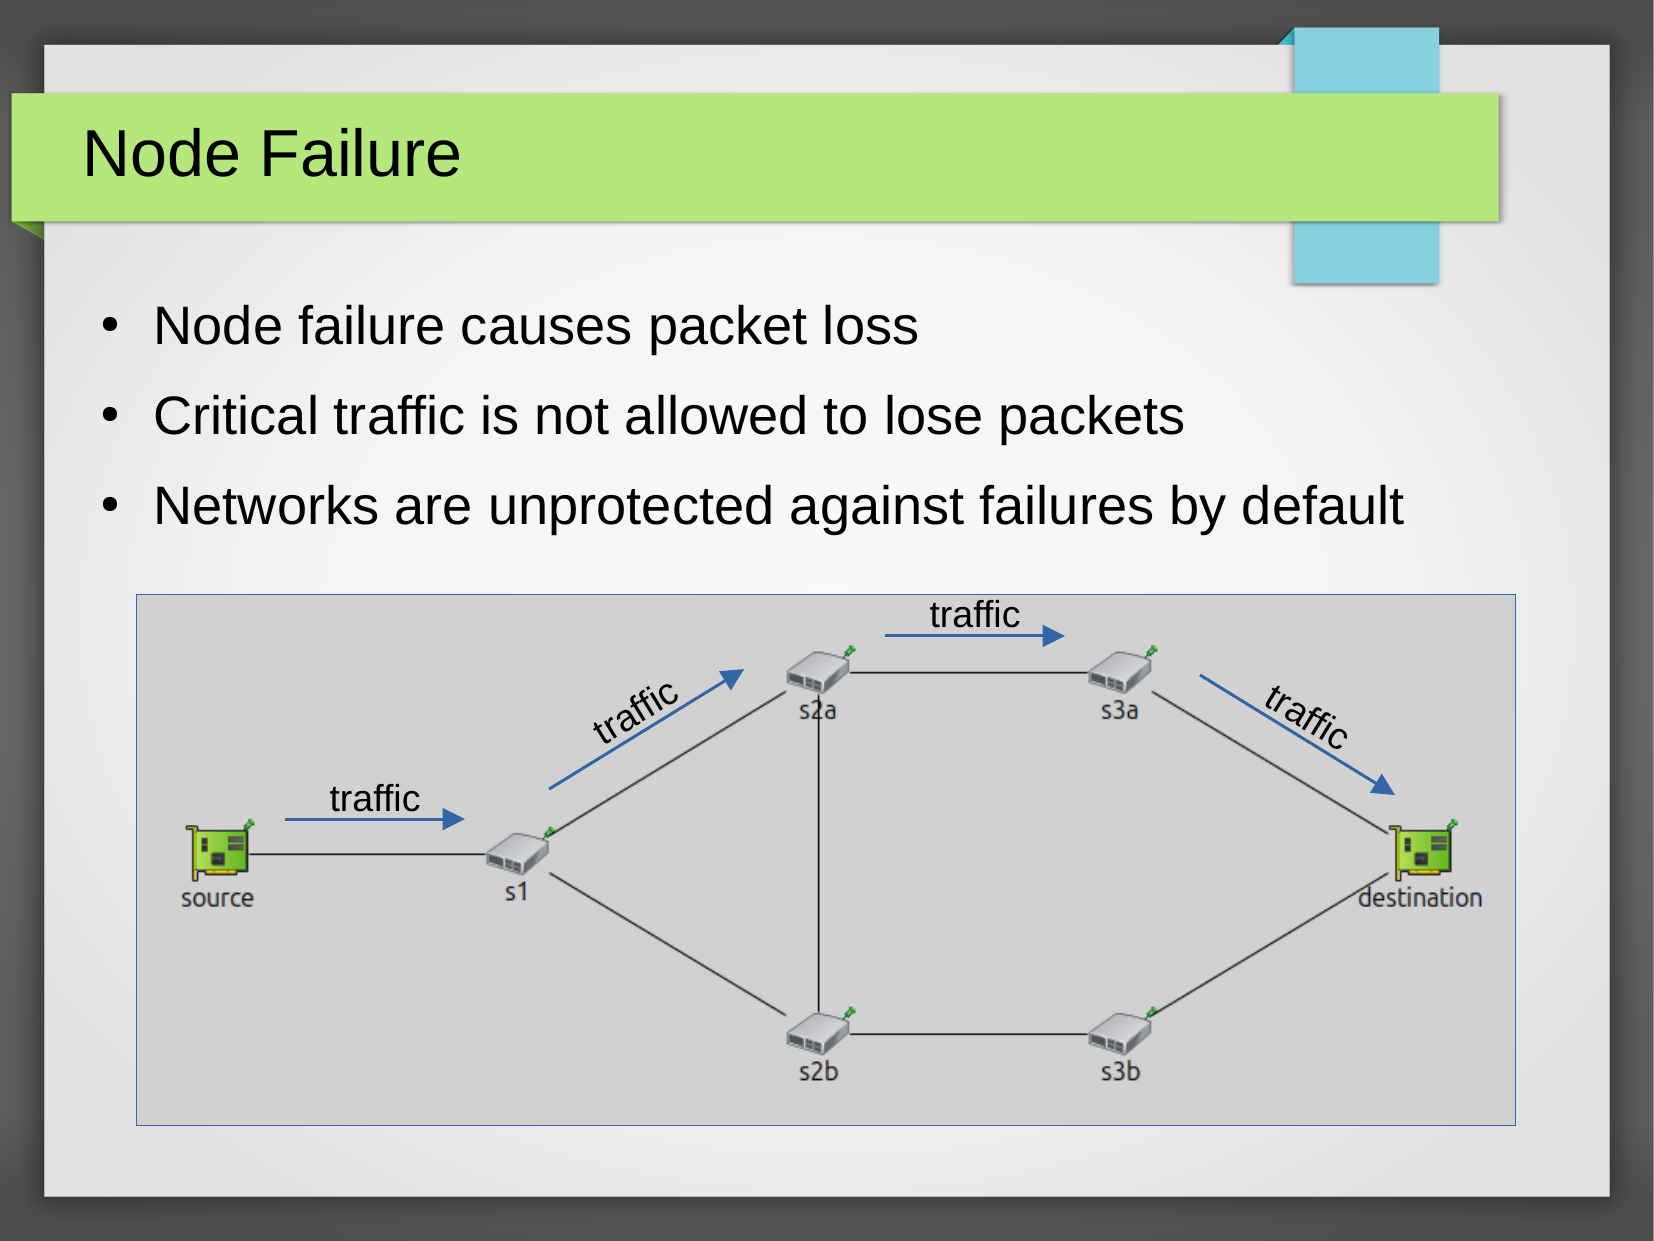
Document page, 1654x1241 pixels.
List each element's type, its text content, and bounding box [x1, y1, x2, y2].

list Node failure causes packet loss Critical traffic is not allowed to lose packets Networks are unprotected against failures by default [82, 295, 1571, 1015]
title Node Failure [82, 94, 1264, 213]
picture [0, 0, 1654, 1241]
